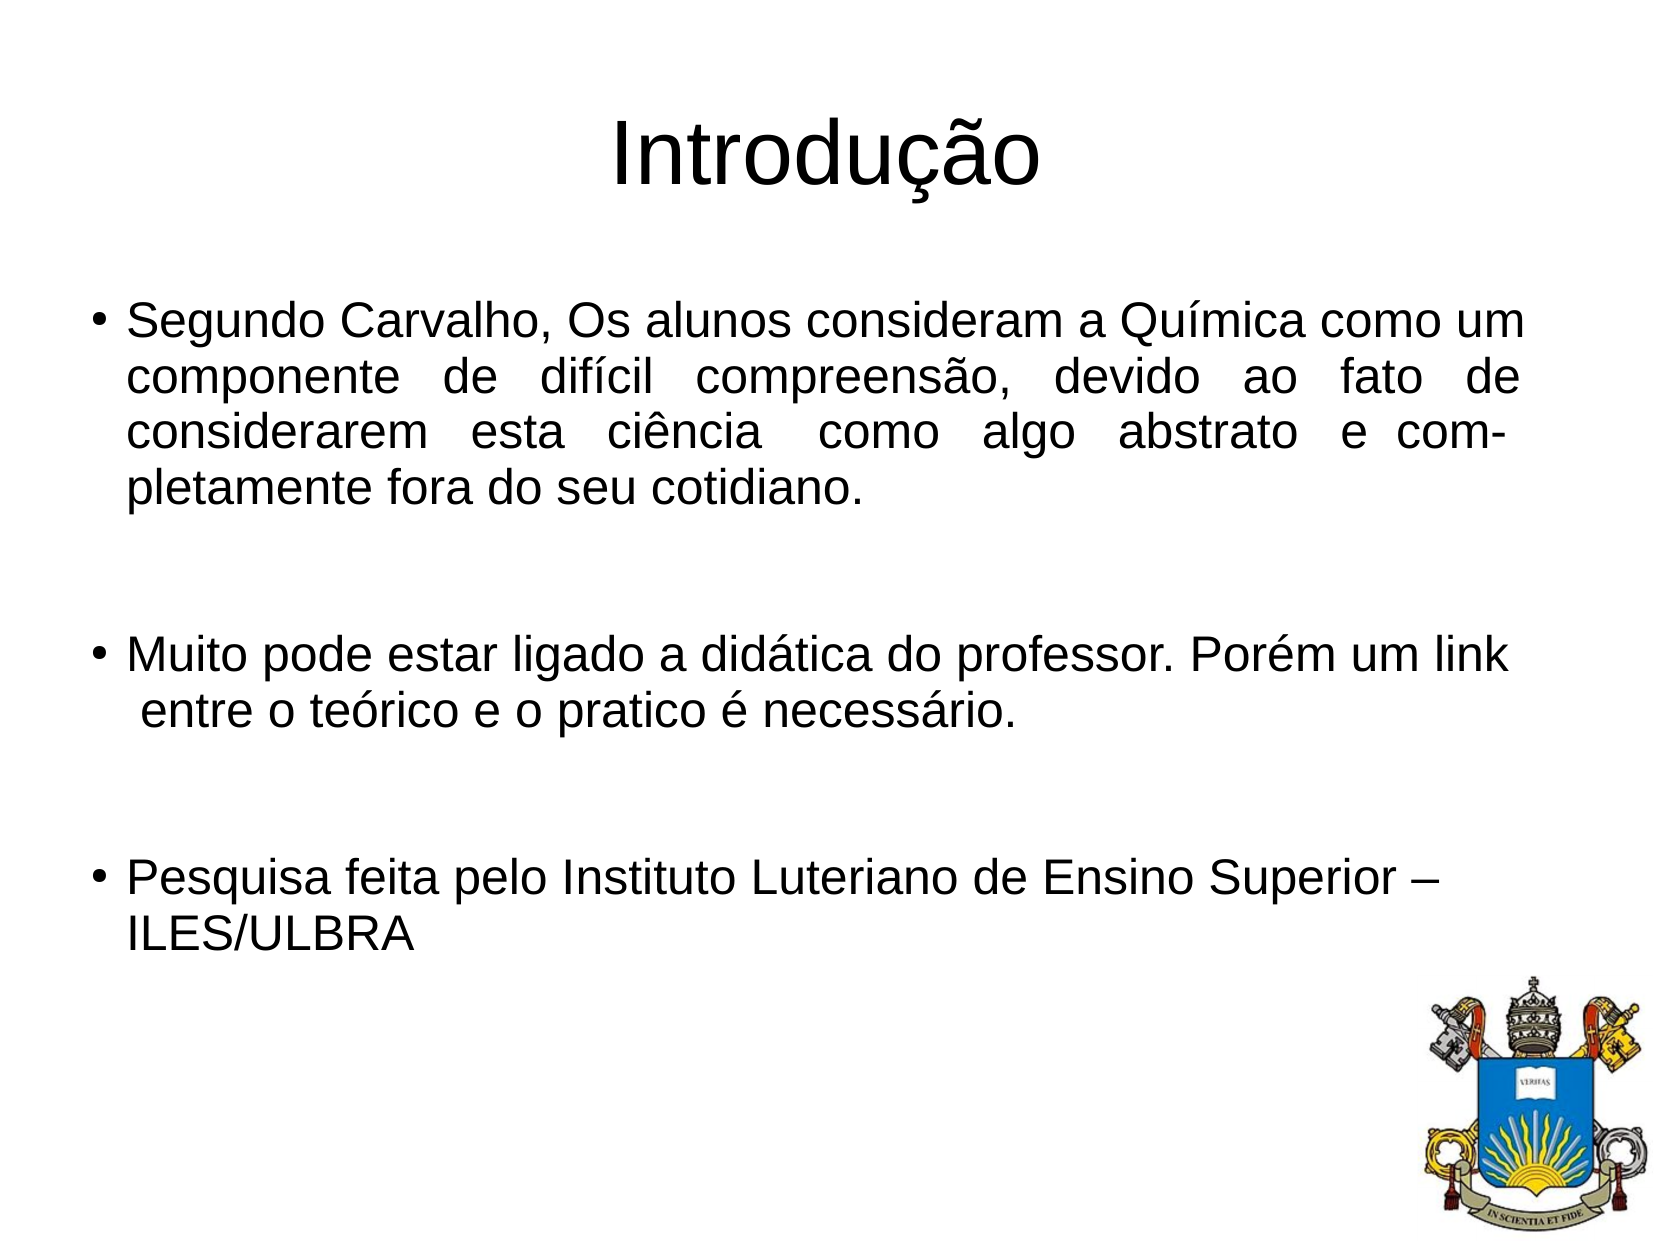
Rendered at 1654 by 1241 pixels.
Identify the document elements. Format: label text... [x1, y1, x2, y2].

title Introdução [82, 49, 1571, 257]
picture [1417, 975, 1654, 1241]
text_box Segundo Carvalho, Os alunos consideram a Química como um componente de difícil compreensão, devido ao fato de considerarem esta ciência como algo abstrato e com- pletamente fora do seu cotidiano. Muito pode estar ligado a didática do professor. Porém um link entre o teórico e o pratico é necessário. Pesquisa feita pelo Instituto Luteriano de Ensino Superior – ILES/ULBRA [75, 284, 1654, 1081]
